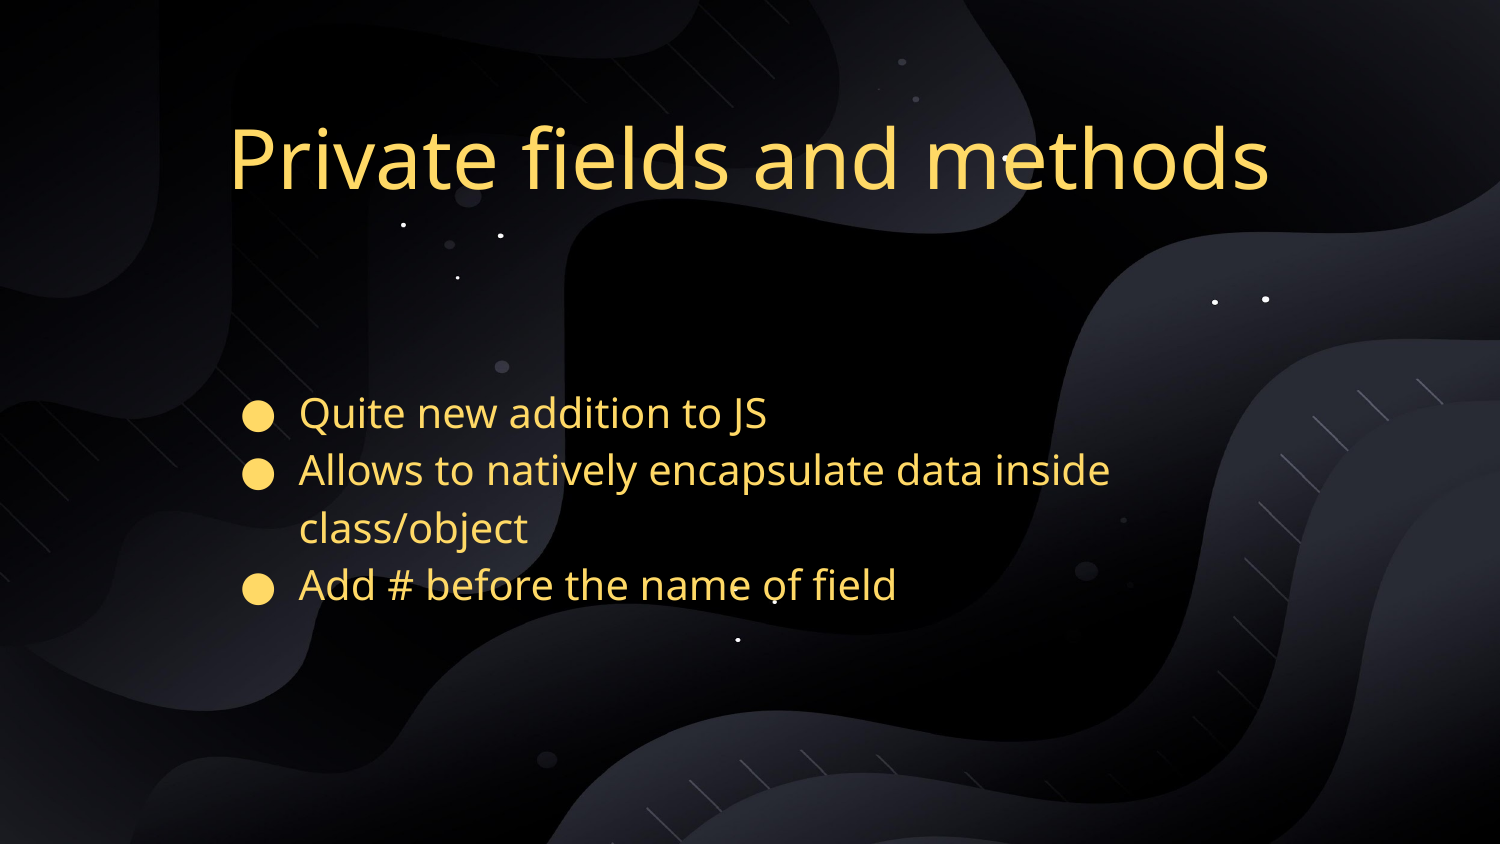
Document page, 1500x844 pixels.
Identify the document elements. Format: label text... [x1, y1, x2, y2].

title Private fields and methods [200, 57, 1300, 256]
list Quite new addition to JS Allows to natively encapsulate data inside class/object Add # before the name of field [215, 375, 1284, 645]
picture [0, 0, 1500, 844]
